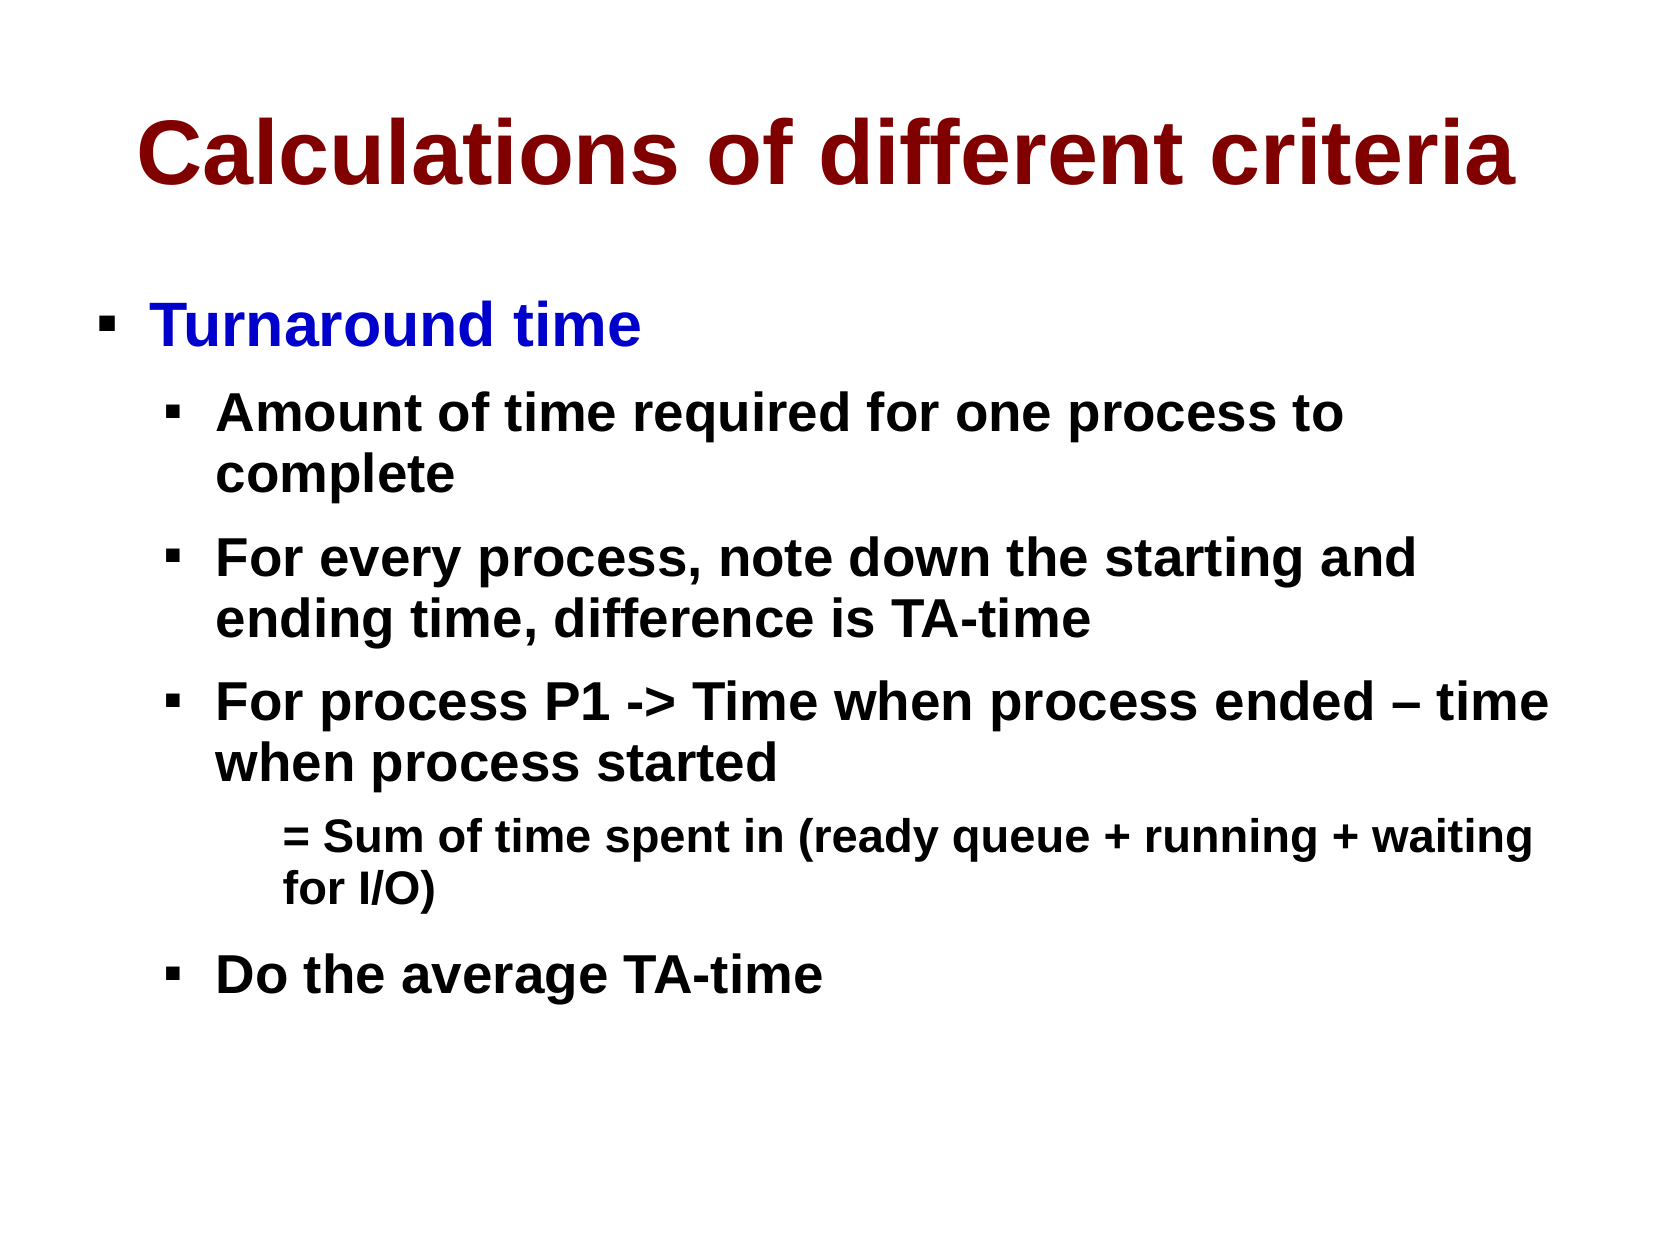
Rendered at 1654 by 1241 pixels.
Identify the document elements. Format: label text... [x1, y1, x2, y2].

list Turnaround time Amount of time required for one process to complete For every process, note down the starting and ending time, difference is TA-time For process P1 -> Time when process ended – time when process started = Sum of time spent in (ready queue + running + waiting for I/O) Do the average TA-time [82, 290, 1571, 1010]
title Calculations of different criteria [82, 49, 1571, 257]
